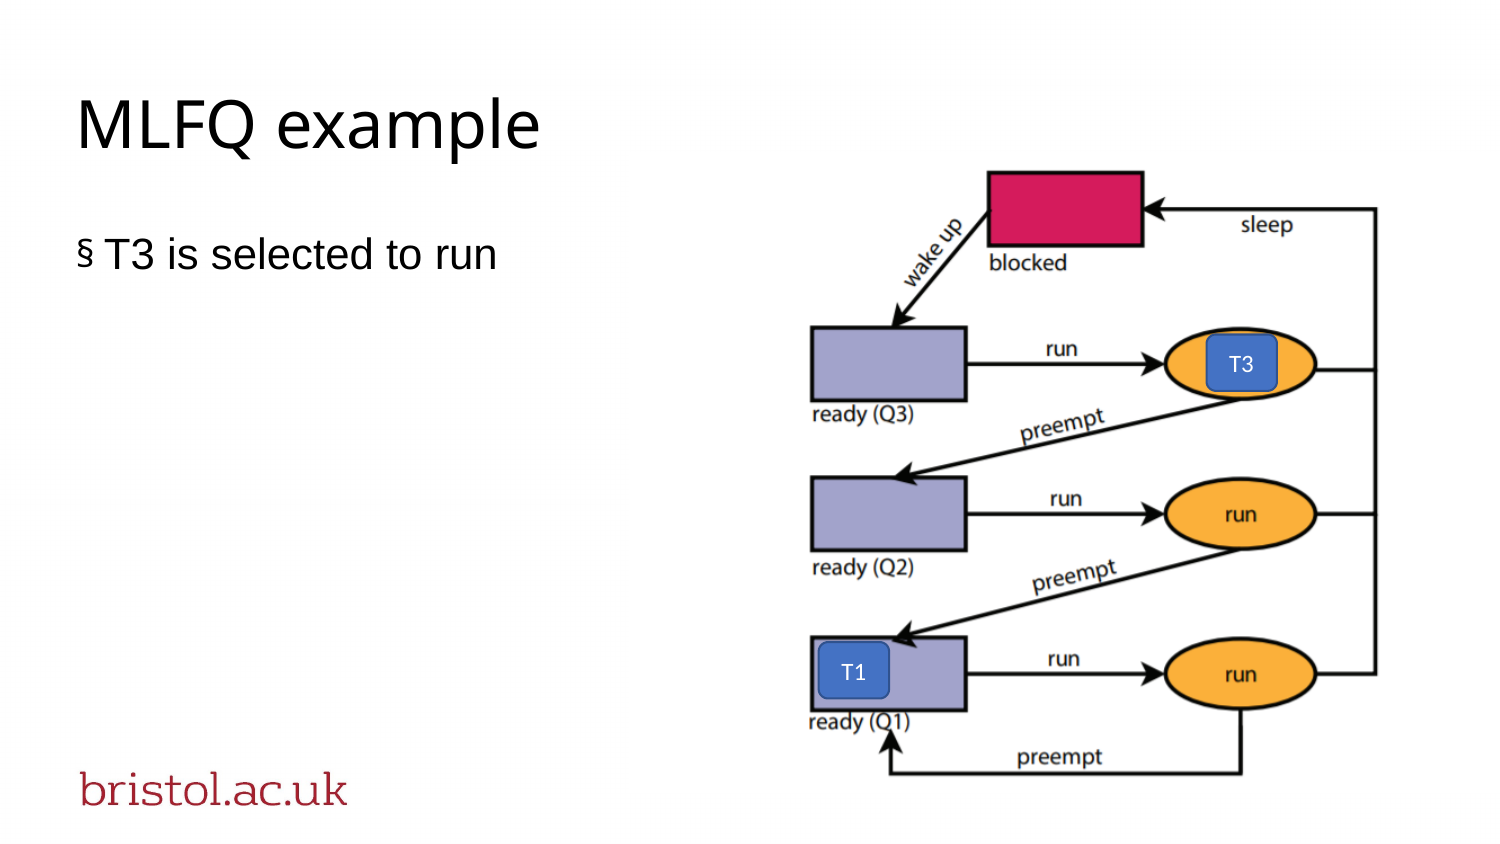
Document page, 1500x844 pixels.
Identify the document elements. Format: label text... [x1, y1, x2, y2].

text_box T3 [1206, 334, 1277, 391]
text_box T1 [818, 642, 890, 699]
picture [629, 152, 1500, 793]
list T3 is selected to run [60, 224, 629, 699]
title MLFQ example [60, 44, 1440, 209]
